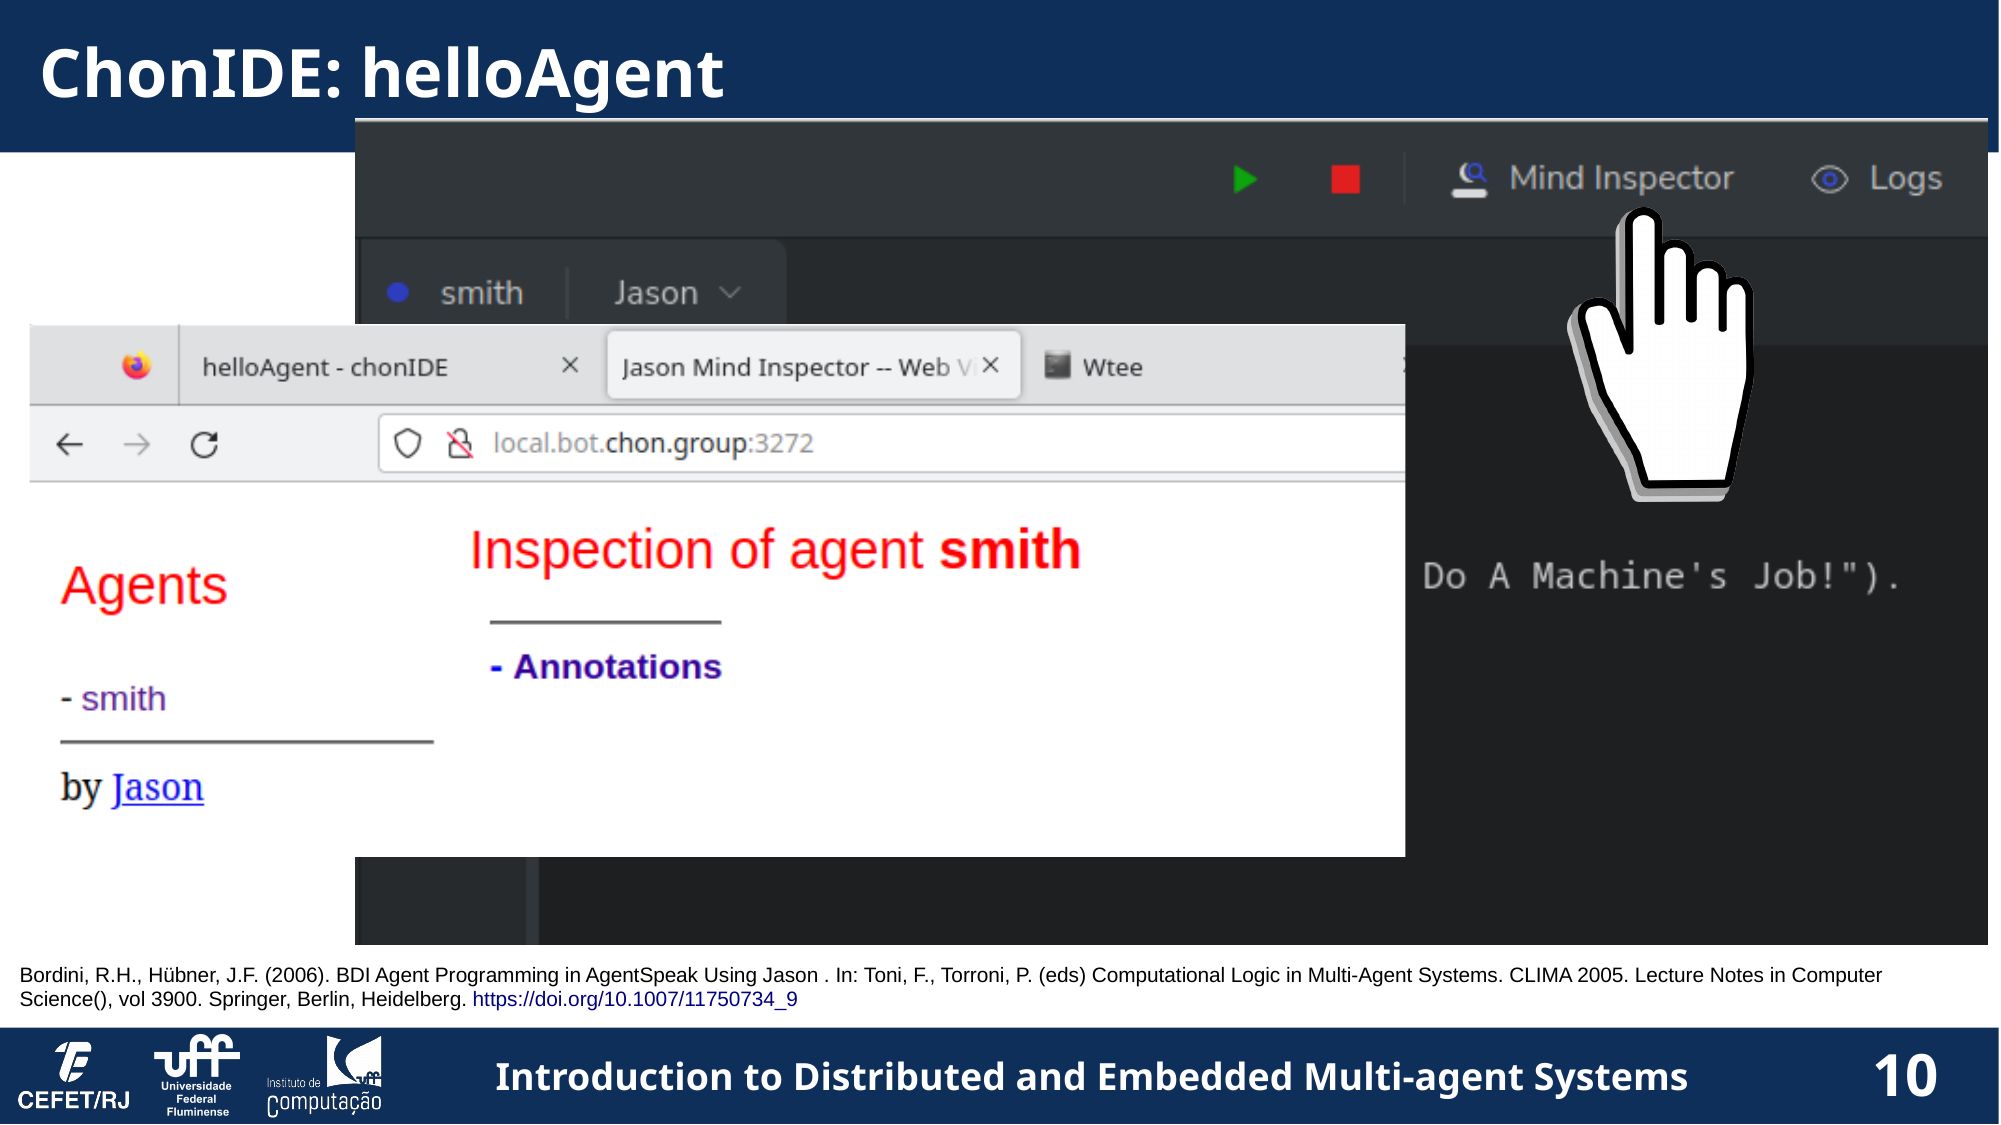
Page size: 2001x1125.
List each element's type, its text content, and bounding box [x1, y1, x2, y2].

text_box ChonIDE: helloAgent [25, 23, 1998, 116]
text_box Bordini, R.H., Hübner, J.F. (2006). BDI Agent Programming in AgentSpeak Using Jason . In: Toni, F., Torroni, P. (eds) Computational Logic in Multi-Agent Systems. CLIMA 2005. Lecture Notes in Computer Science(), vol 3900. Springer, Berlin, Heidelberg. https://doi.org/10.1007/11750734_9 [4, 956, 1979, 1042]
picture [153, 1042, 241, 1121]
picture [18, 1042, 129, 1125]
picture [29, 118, 1988, 945]
picture [265, 1042, 383, 1118]
